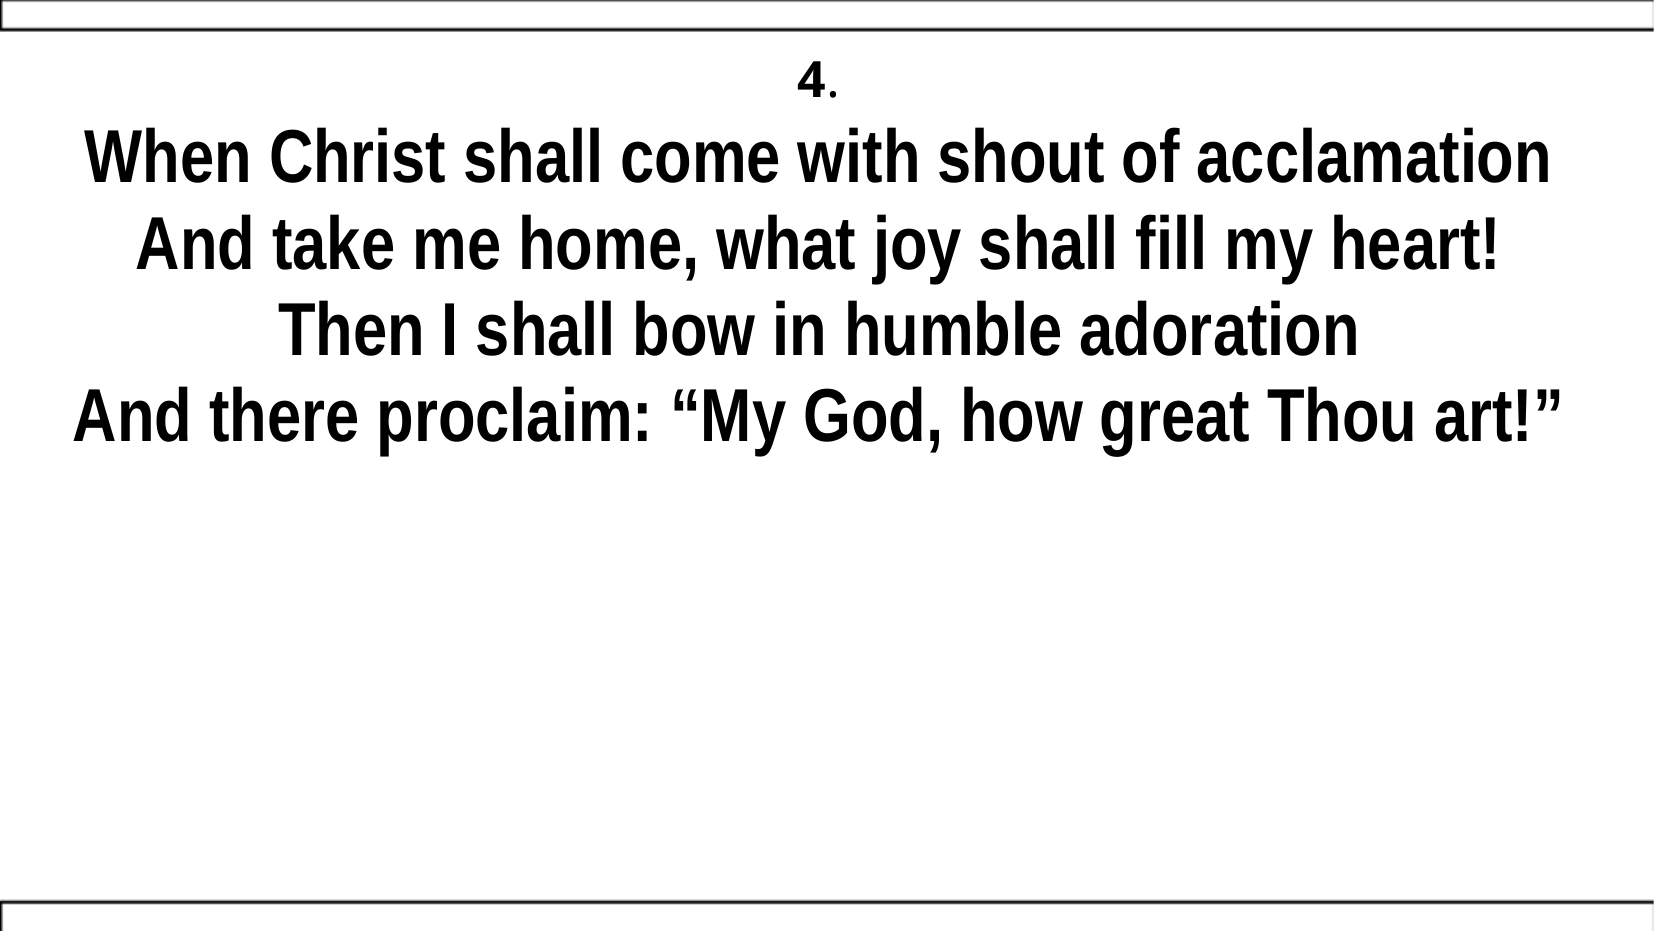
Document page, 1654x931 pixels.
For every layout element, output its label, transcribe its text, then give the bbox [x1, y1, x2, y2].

picture [0, 0, 1654, 931]
text_box 4. When Christ shall come with shout of acclamation And take me home, what joy shall fill my heart! Then I shall bow in humble adoration And there proclaim: “My God, how great Thou art!” [46, 37, 1592, 466]
